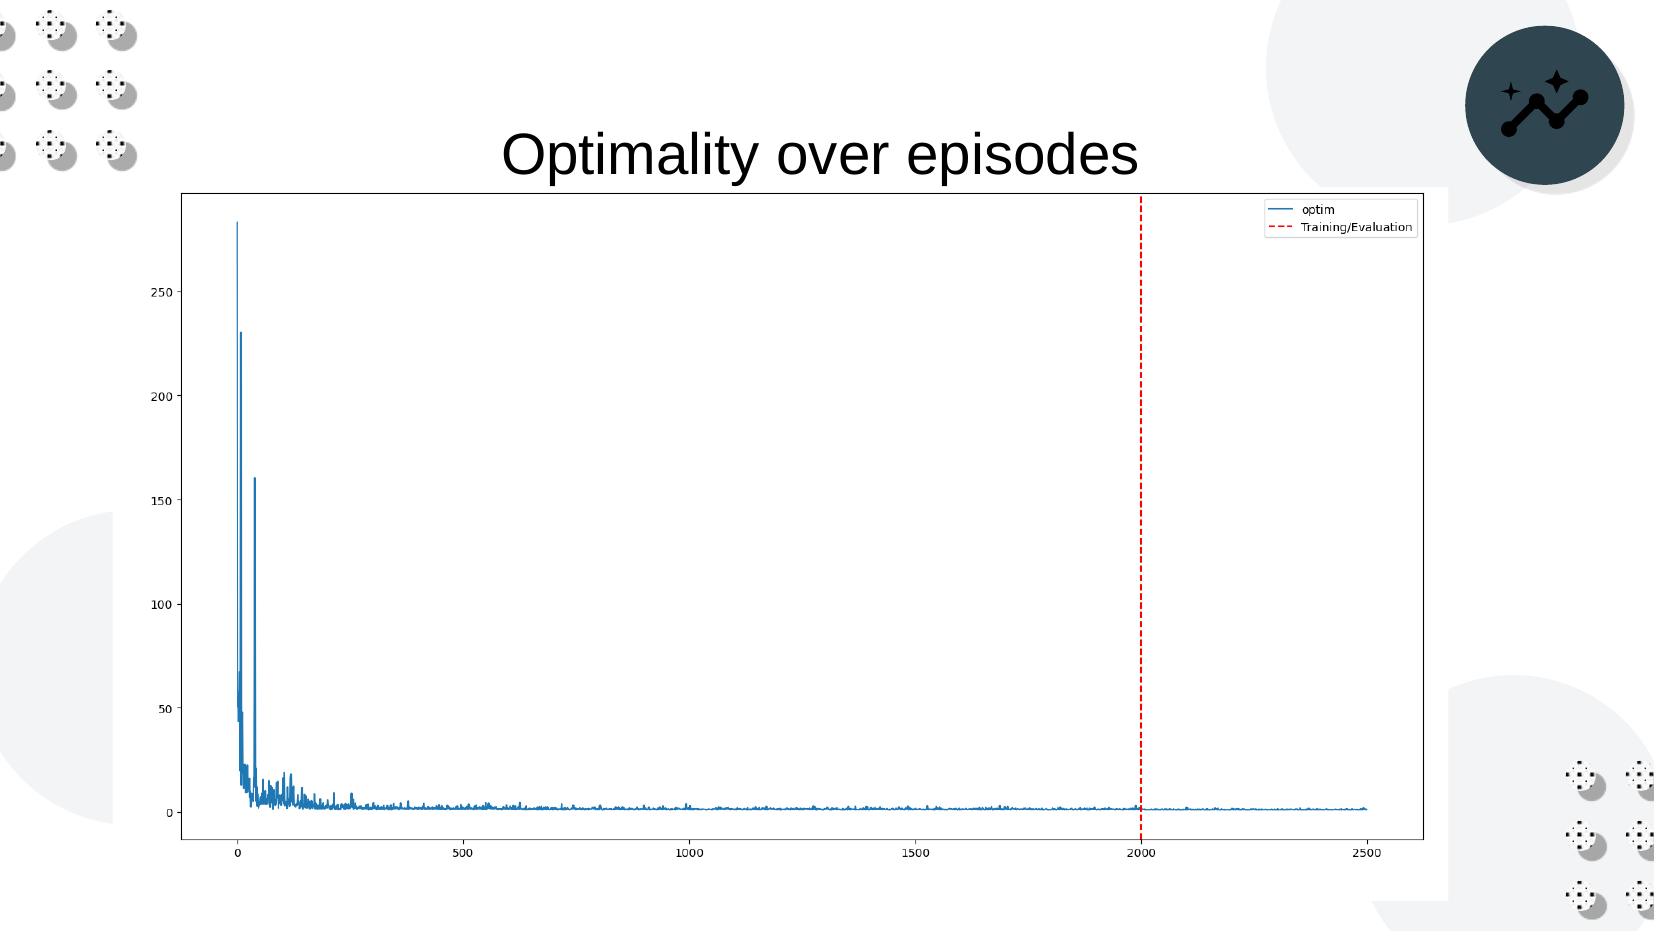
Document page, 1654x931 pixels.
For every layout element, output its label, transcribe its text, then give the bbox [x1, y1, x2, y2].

picture [1565, 880, 1596, 911]
picture [35, 70, 66, 101]
picture [95, 9, 126, 41]
title Optimality over episodes [76, 76, 1566, 233]
picture [1565, 820, 1596, 851]
picture [0, 73, 6, 98]
picture [1495, 55, 1595, 155]
picture [35, 10, 66, 41]
picture [0, 133, 7, 158]
picture [0, 13, 6, 38]
picture [112, 187, 1449, 901]
picture [99, 69, 123, 76]
picture [1625, 880, 1654, 911]
picture [1625, 760, 1654, 791]
text_box [1470, 25, 1625, 182]
picture [35, 130, 67, 161]
picture [1565, 760, 1596, 791]
picture [1625, 820, 1654, 851]
